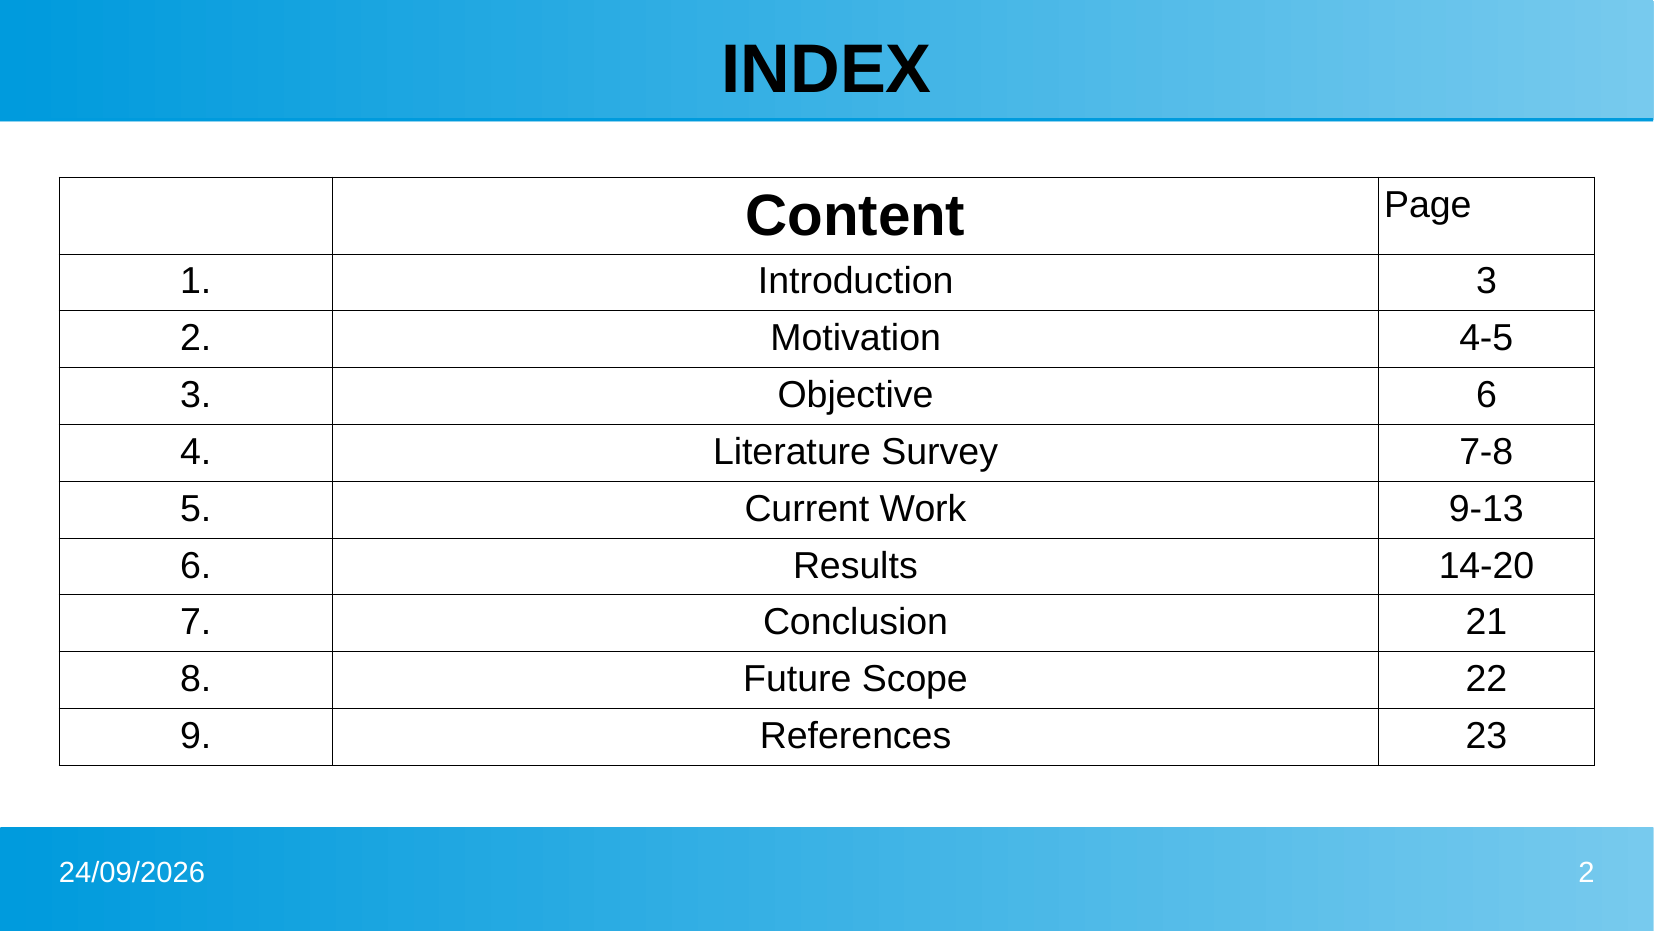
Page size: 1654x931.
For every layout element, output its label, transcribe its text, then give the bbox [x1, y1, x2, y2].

table_cell References [333, 709, 1378, 765]
table_cell 9. [60, 709, 332, 765]
table_cell 4. [60, 425, 332, 481]
table_cell Literature Survey [333, 425, 1378, 481]
table_cell 9-13 [1379, 482, 1594, 538]
table_cell Results [333, 539, 1378, 594]
table_cell 21 [1379, 595, 1594, 651]
table_cell 4-5 [1379, 311, 1594, 367]
table_cell 2. [60, 311, 332, 367]
table_cell 23 [1379, 709, 1594, 765]
table_cell 3 [1379, 255, 1594, 310]
table_cell 3. [60, 368, 332, 424]
table_cell 14-20 [1379, 539, 1594, 594]
table_cell 22 [1379, 652, 1594, 708]
table_cell 7-8 [1379, 425, 1594, 481]
table_cell Current Work [333, 482, 1378, 538]
table_cell 6 [1379, 368, 1594, 424]
table_cell 6. [60, 539, 332, 594]
table_cell Motivation [333, 311, 1378, 367]
table_cell Future Scope [333, 652, 1378, 708]
table_cell Introduction [333, 255, 1378, 310]
table_cell 8. [60, 652, 332, 708]
table_cell 5. [60, 482, 332, 538]
table_cell 7. [60, 595, 332, 651]
title INDEX [59, 29, 1595, 108]
table_header [60, 178, 332, 254]
table_cell Objective [333, 368, 1378, 424]
table_header Page [1379, 178, 1594, 254]
table_header Content [333, 178, 1378, 254]
table_cell 1. [60, 255, 332, 310]
table_cell Conclusion [333, 595, 1378, 651]
